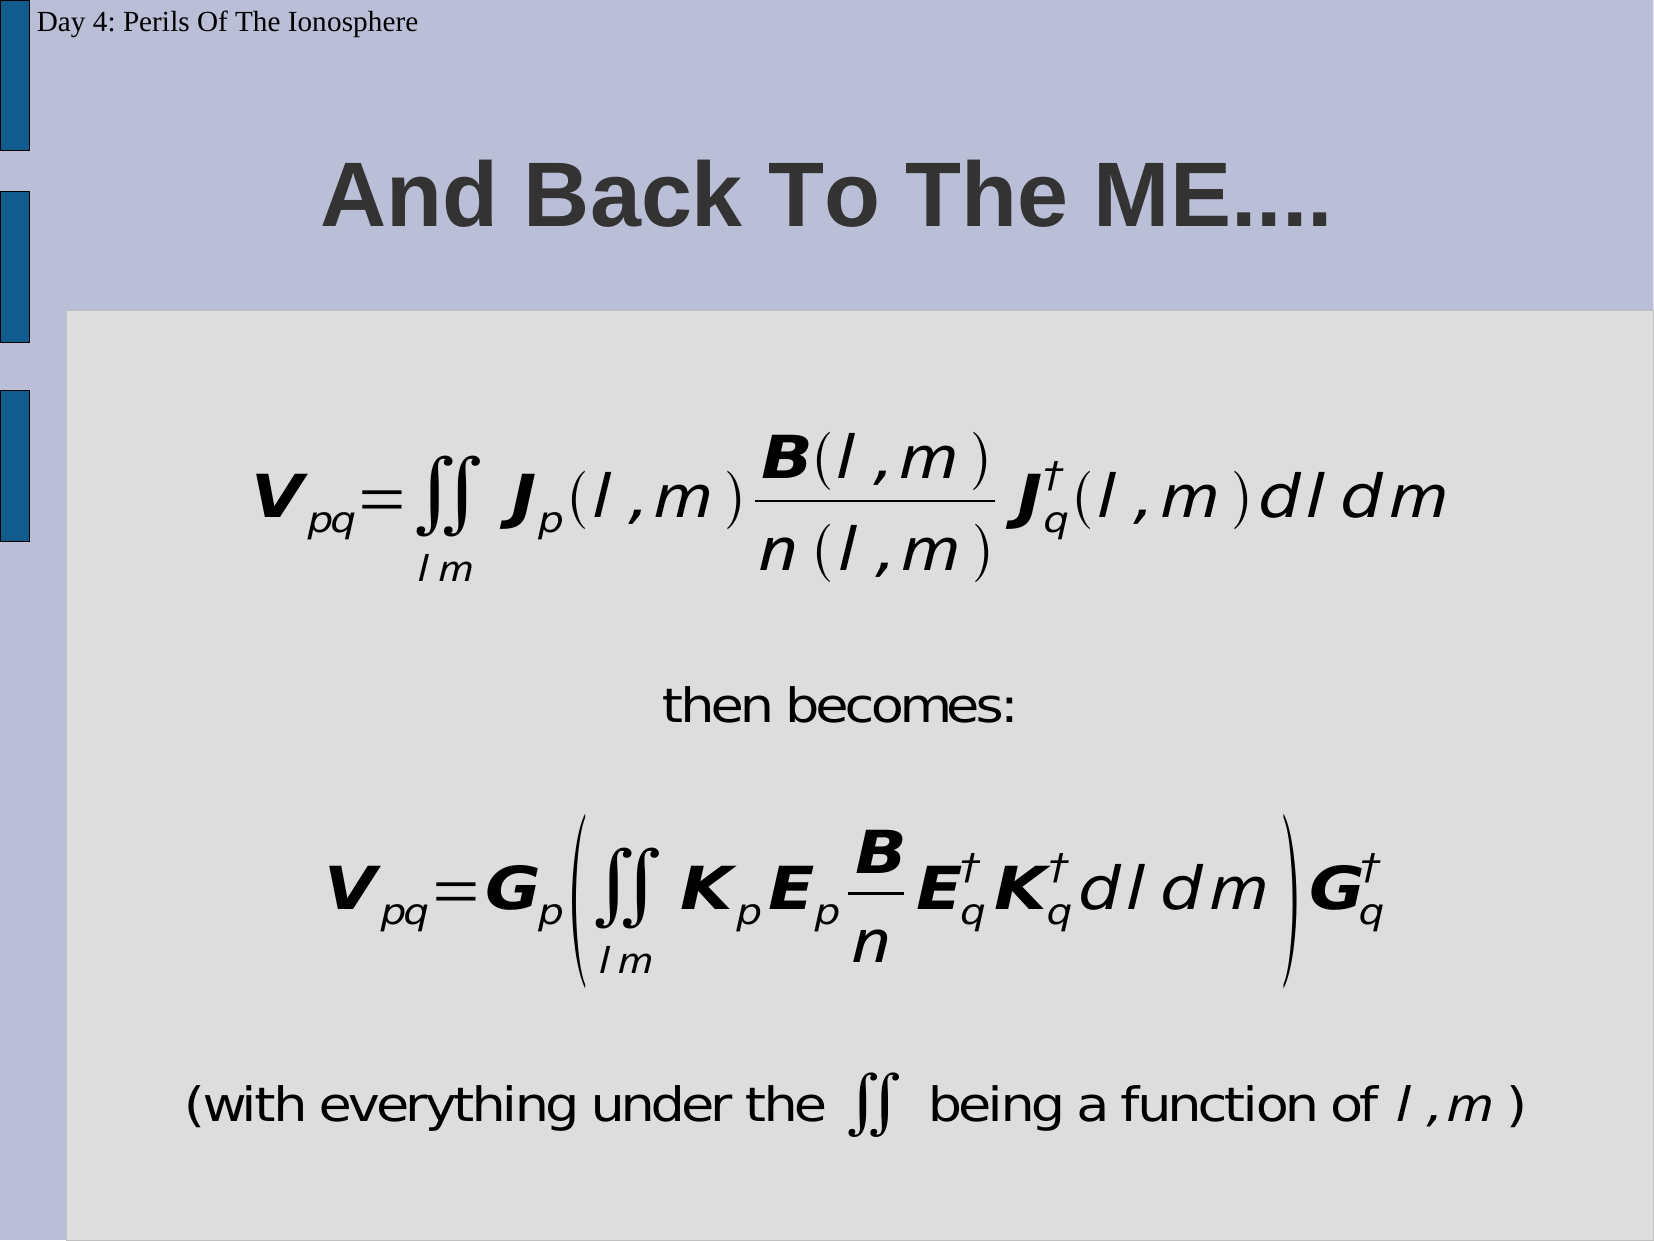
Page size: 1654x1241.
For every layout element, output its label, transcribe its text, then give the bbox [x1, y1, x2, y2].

title And Back To The ME.... [121, 91, 1534, 299]
chart [177, 413, 1532, 1142]
